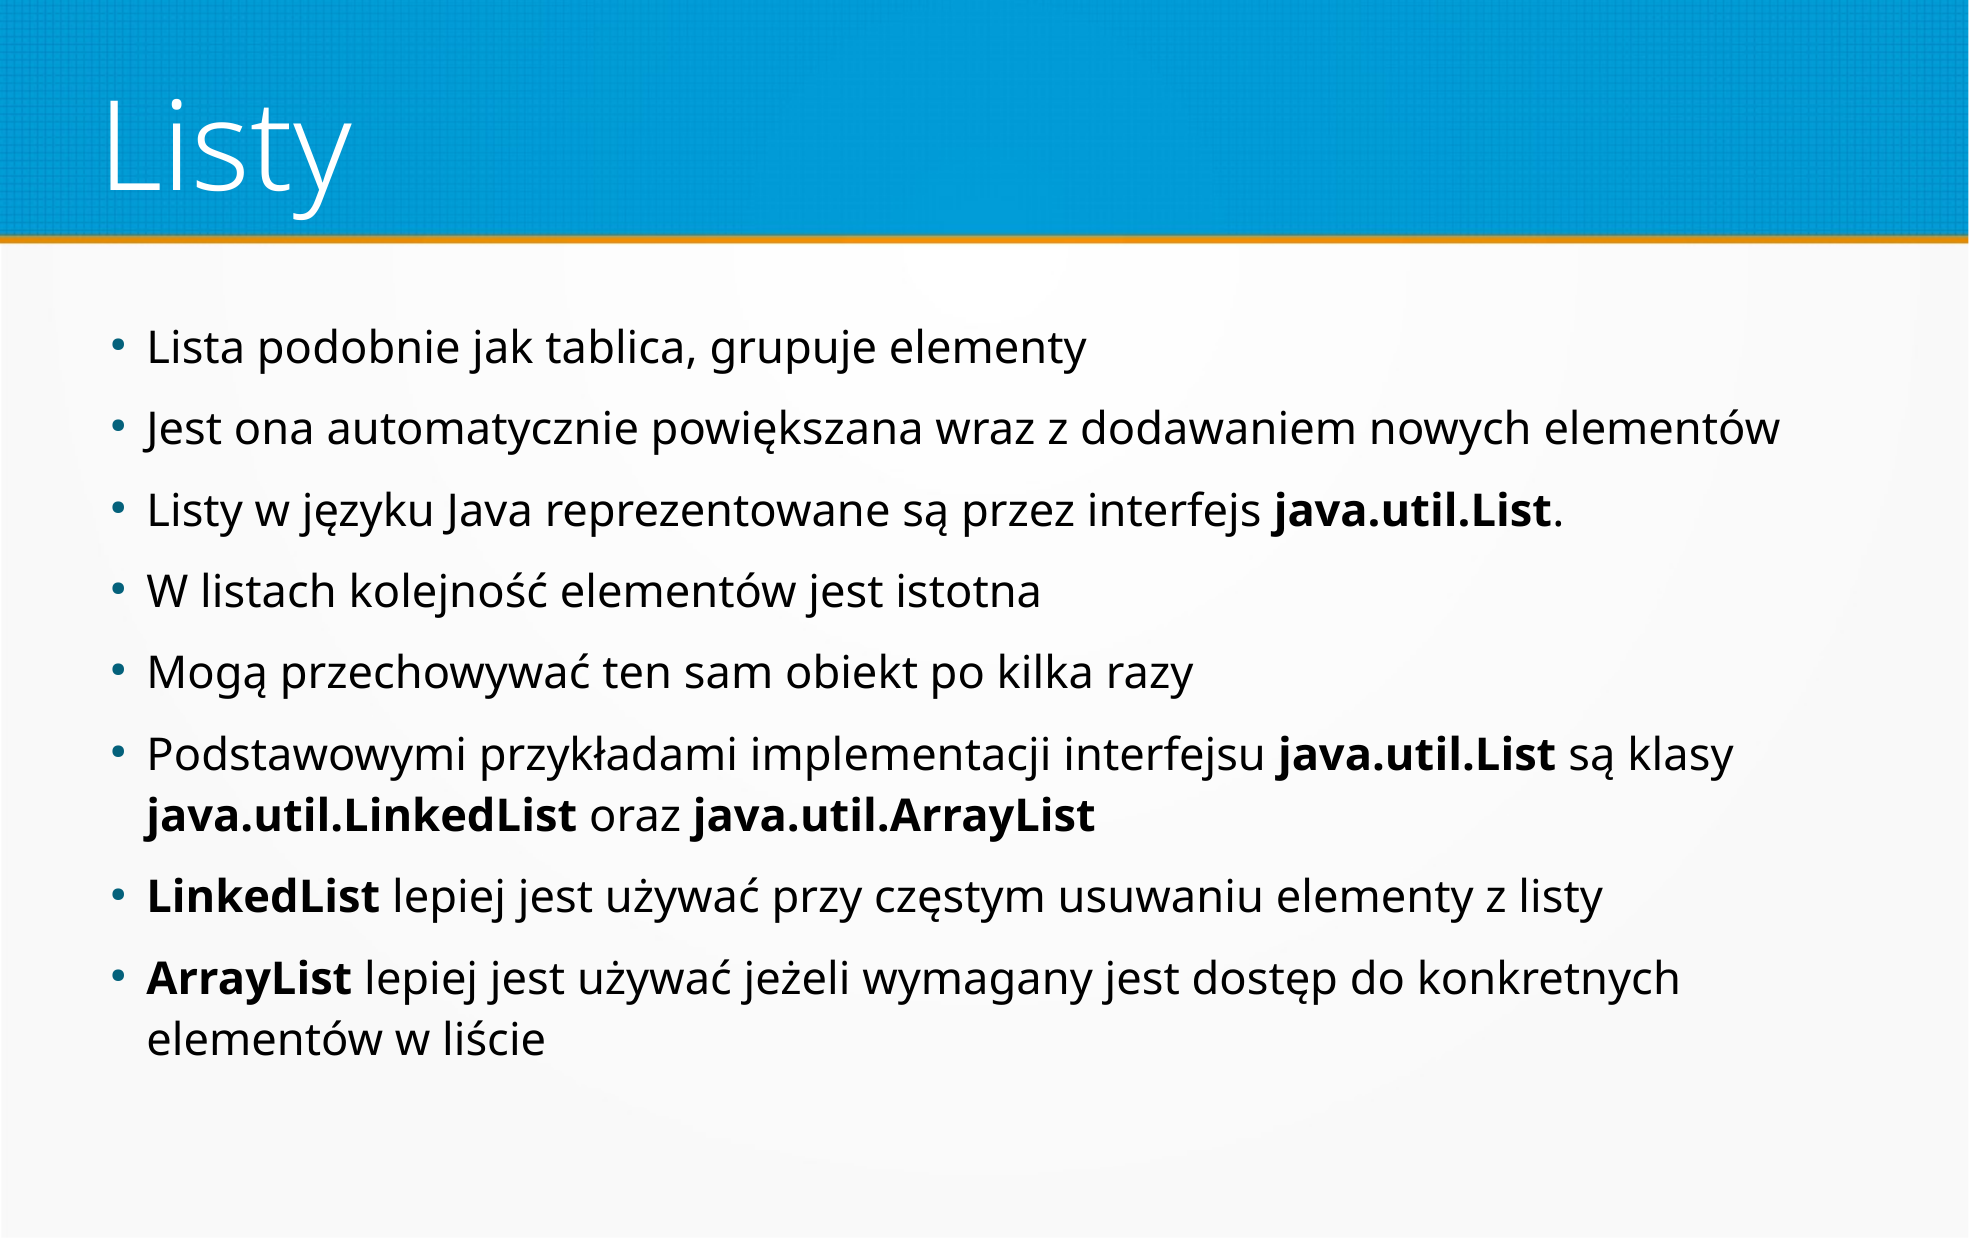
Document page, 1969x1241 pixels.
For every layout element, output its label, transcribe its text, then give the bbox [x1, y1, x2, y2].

picture [0, 233, 1969, 1241]
list Lista podobnie jak tablica, grupuje elementy Jest ona automatycznie powiększana wraz z dodawaniem nowych elementów Listy w języku Java reprezentowane są przez interfejs java.util.List. W listach kolejność elementów jest istotna Mogą przechowywać ten sam obiekt po kilka razy Podstawowymi przykładami implementacji interfejsu java.util.List są klasy java.util.LinkedList oraz java.util.ArrayList LinkedList lepiej jest używać przy częstym usuwaniu elementy z listy ArrayList lepiej jest używać jeżeli wymagany jest dostęp do konkretnych elementów w liście [98, 315, 1861, 1081]
title Listy [98, 19, 1870, 227]
